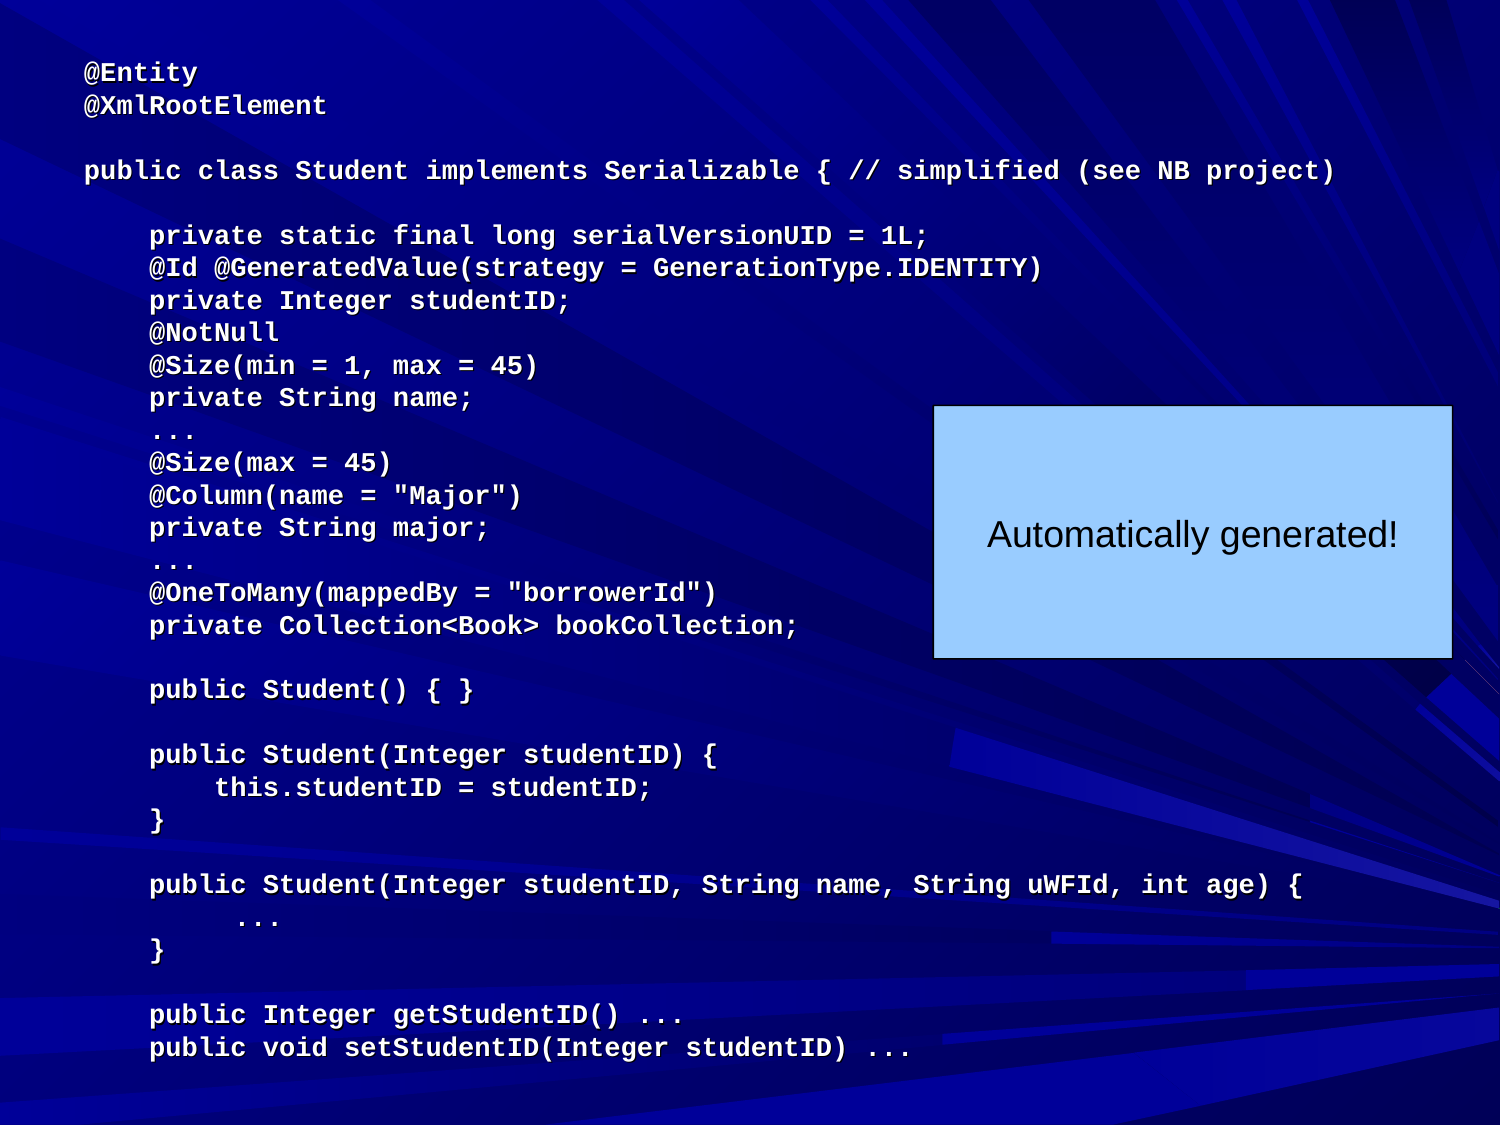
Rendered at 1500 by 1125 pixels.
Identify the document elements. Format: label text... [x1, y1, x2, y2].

text_box Automatically generated! [933, 405, 1453, 659]
title @Entity @XmlRootElement public class Student implements Serializable { // simplified (see NB project) private static final long serialVersionUID = 1L; @Id @GeneratedValue(strategy = GenerationType.IDENTITY) private Integer studentID; @NotNull @Size(min = 1, max = 45) private String name; ... @Size(max = 45) @Column(name = "Major") private String major; ... @OneToMany(mappedBy = "borrowerId") private Collection<Book> bookCollection; public Student() { } public Student(Integer studentID) { this.studentID = studentID; } public Student(Integer studentID, String name, String uWFId, int age) { ... } public Integer getStudentID() ... public void setStudentID(Integer studentID) ... [69, 47, 1420, 1102]
